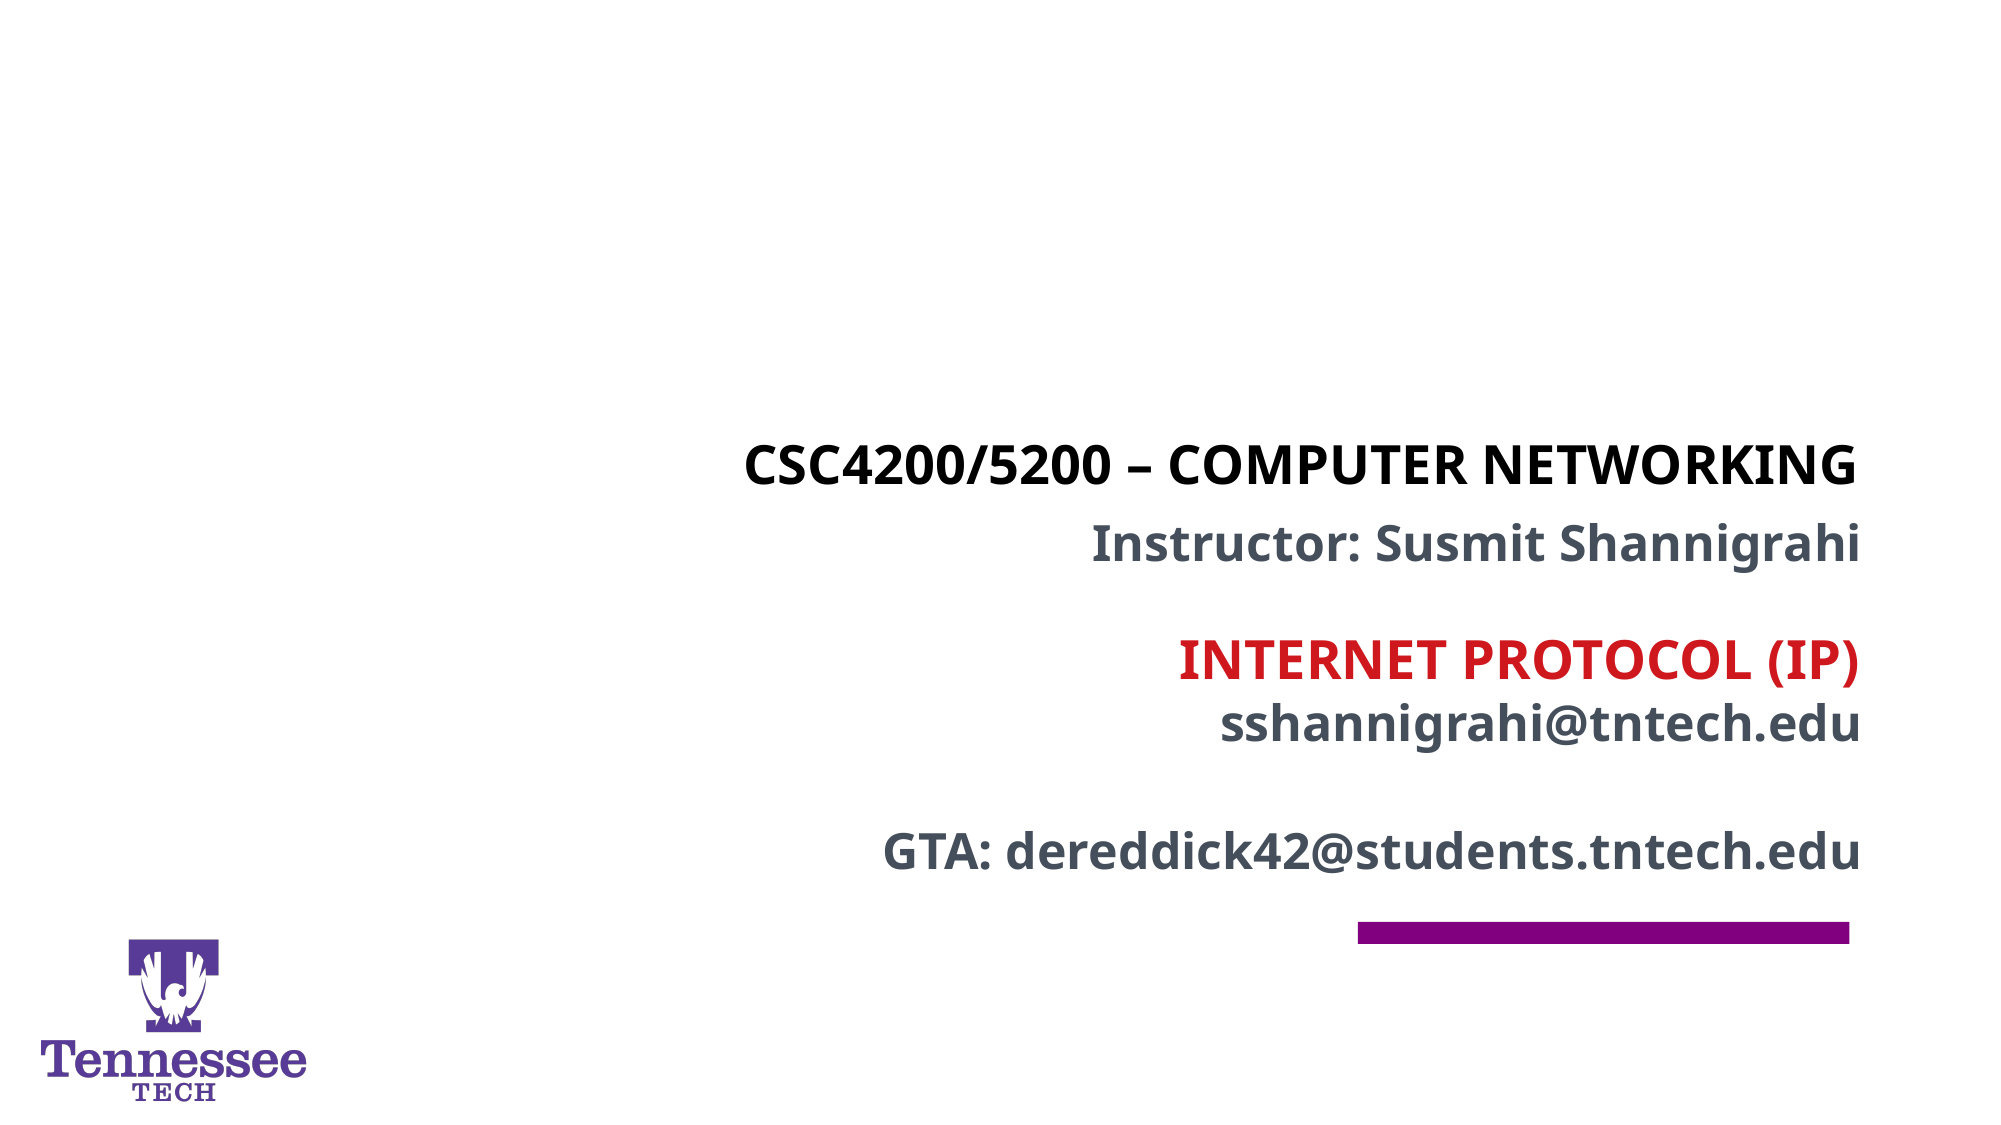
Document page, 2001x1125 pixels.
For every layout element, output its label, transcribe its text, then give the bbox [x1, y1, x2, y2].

text_box Instructor: Susmit Shannigrahi sshannigrahi@tntech.edu GTA: dereddick42@students.tntech.edu [462, 886, 1877, 1075]
text_box CSC4200/5200 – Computer Networking Internet protocol (IP) [30, 404, 1875, 706]
picture [16, 914, 331, 1122]
